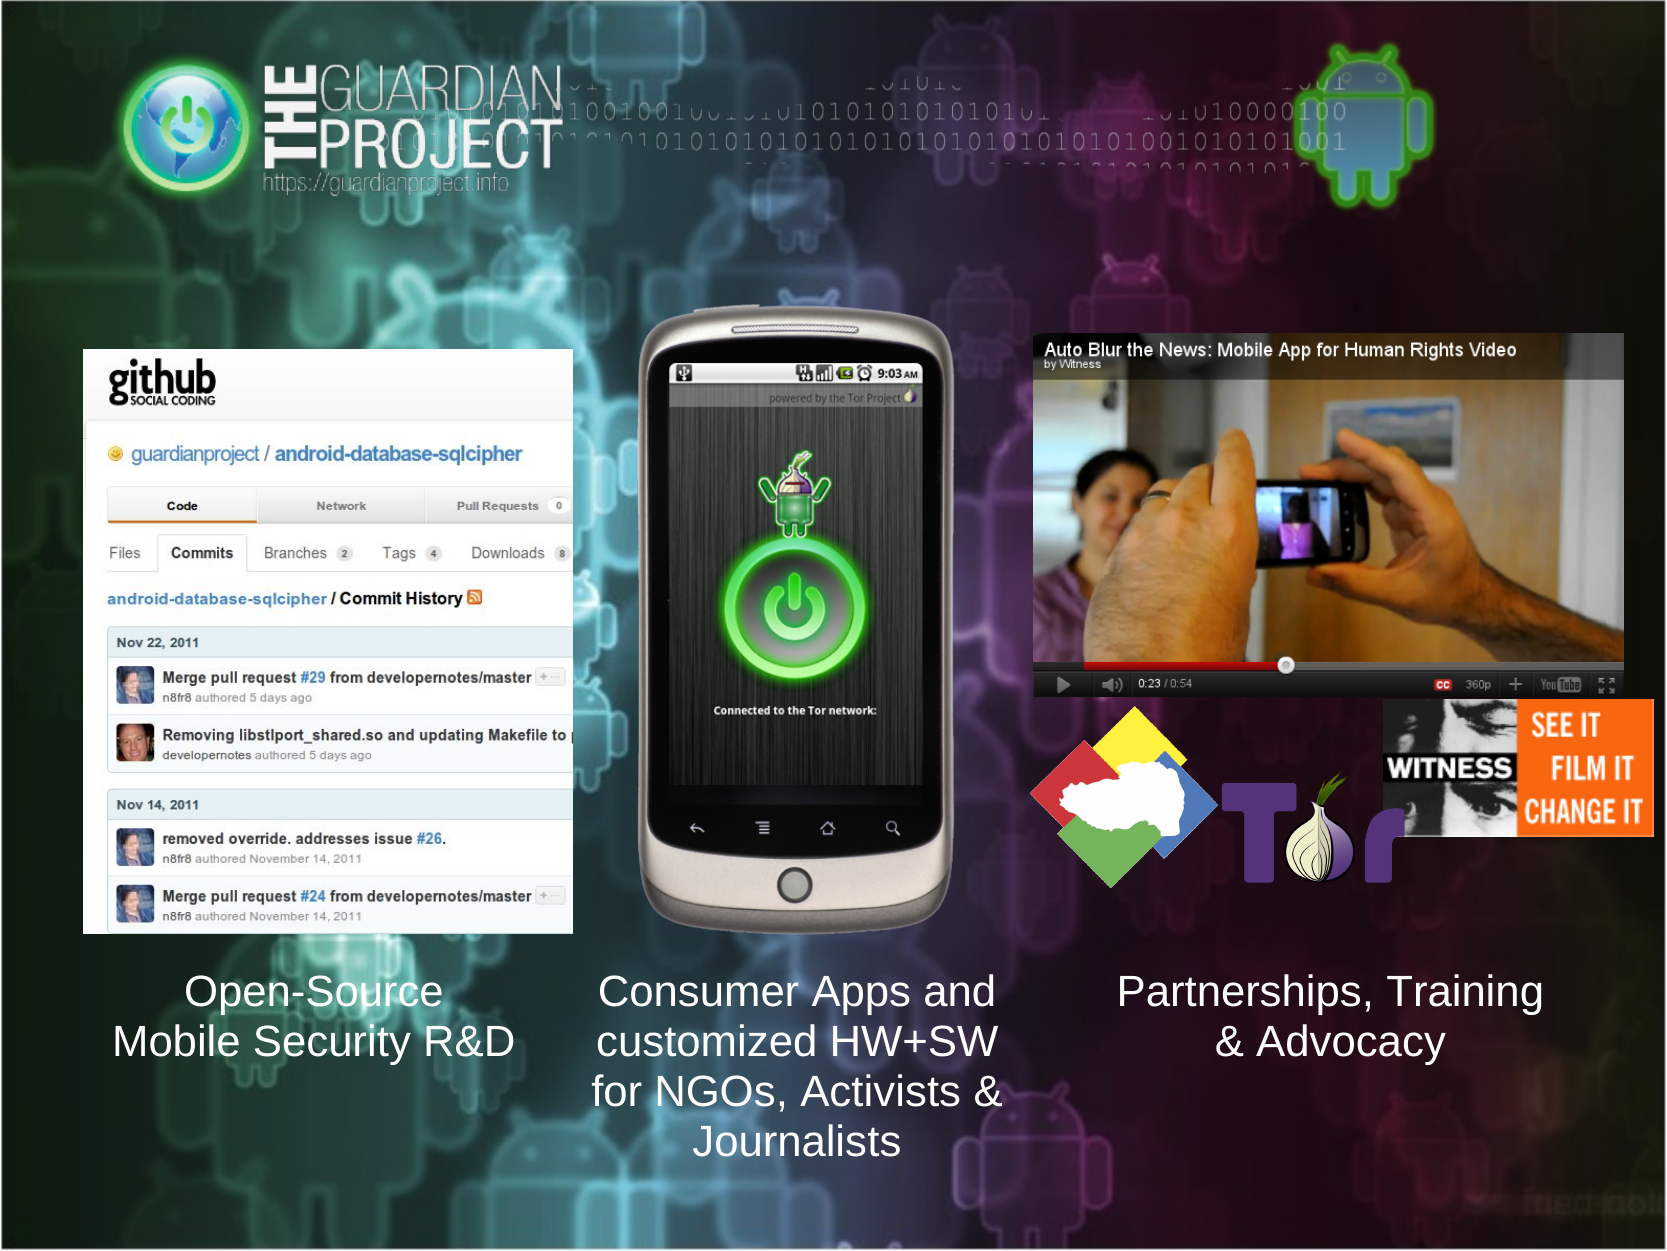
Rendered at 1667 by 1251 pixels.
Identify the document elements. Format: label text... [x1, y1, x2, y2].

text_box Open-Source Mobile Security R&D [90, 966, 538, 1067]
text_box Consumer Apps and customized HW+SW for NGOs, Activists & Journalists [573, 966, 1021, 1167]
picture [0, 0, 1667, 1251]
text_box Partnerships, Training & Advocacy [1107, 966, 1554, 1067]
